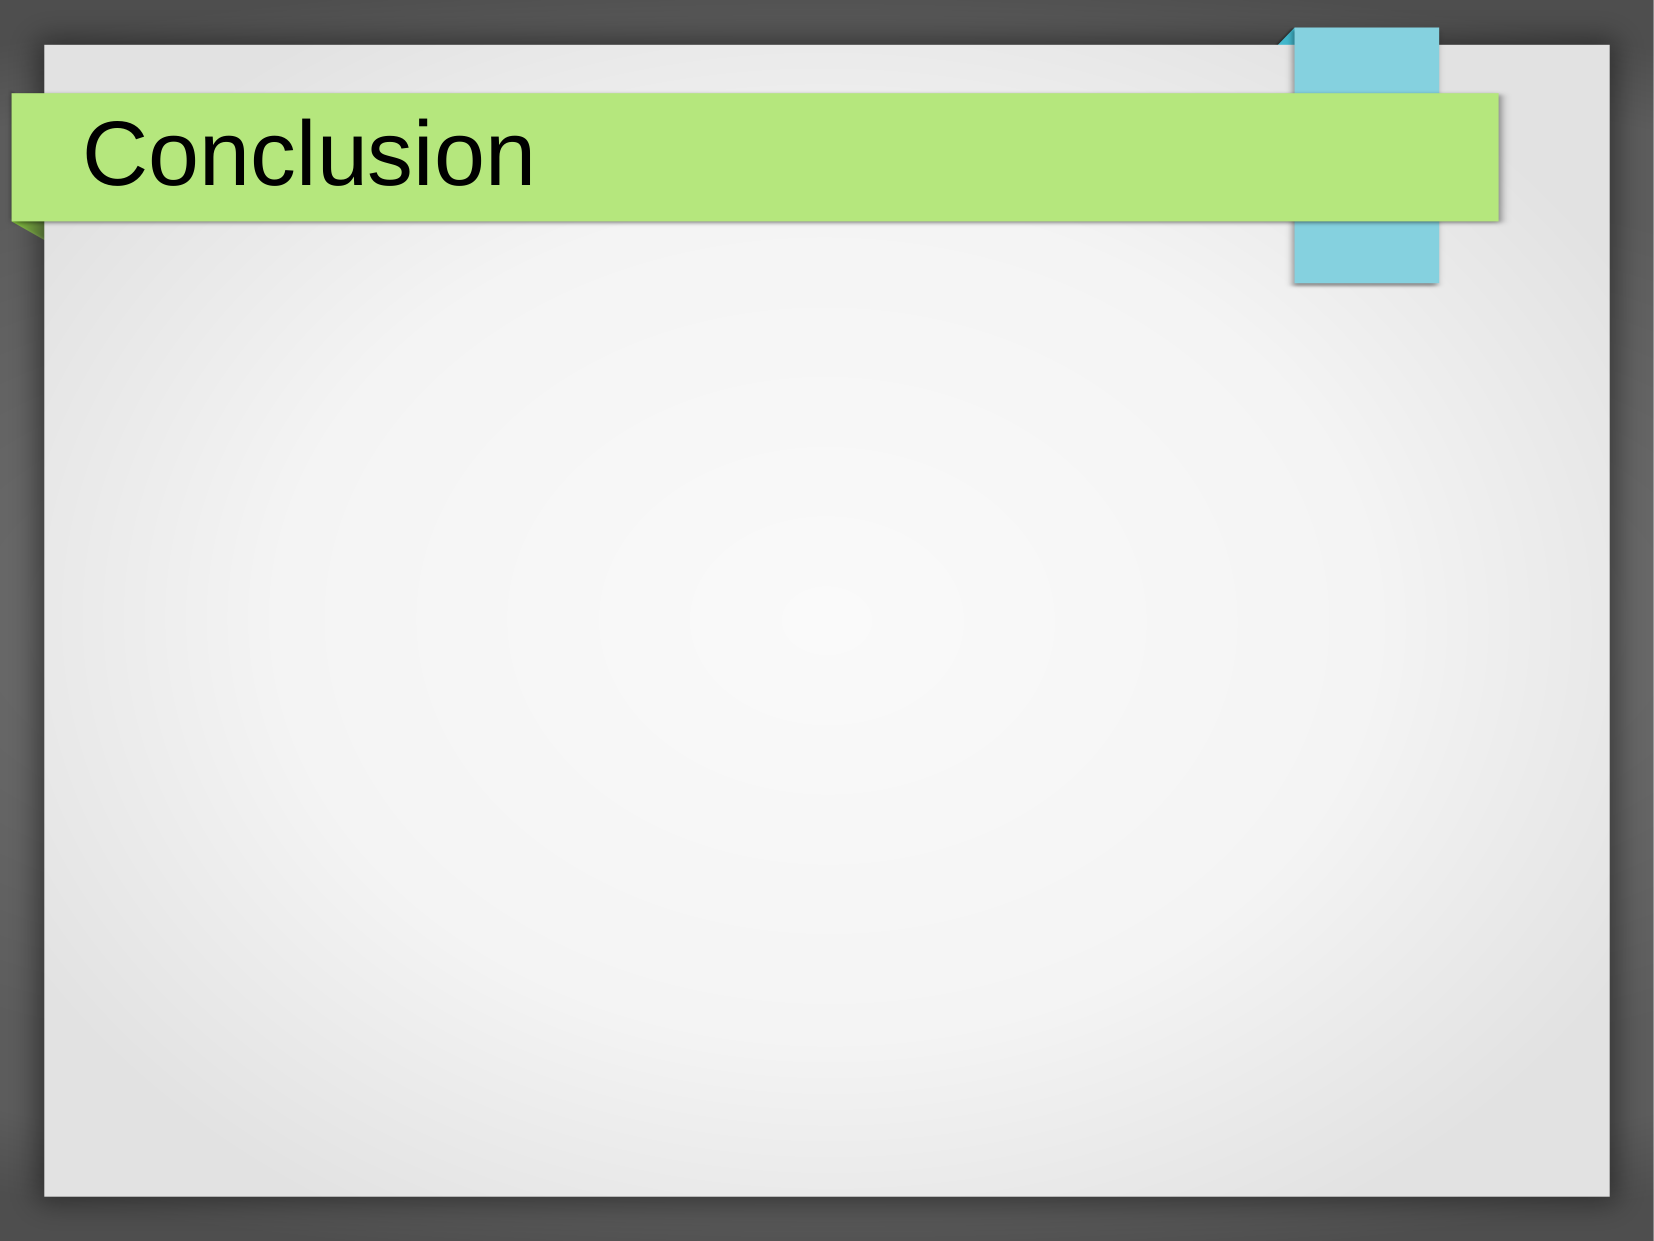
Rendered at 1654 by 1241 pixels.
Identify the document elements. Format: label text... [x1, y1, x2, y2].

picture [0, 0, 1654, 1241]
title Conclusion [82, 94, 1264, 213]
